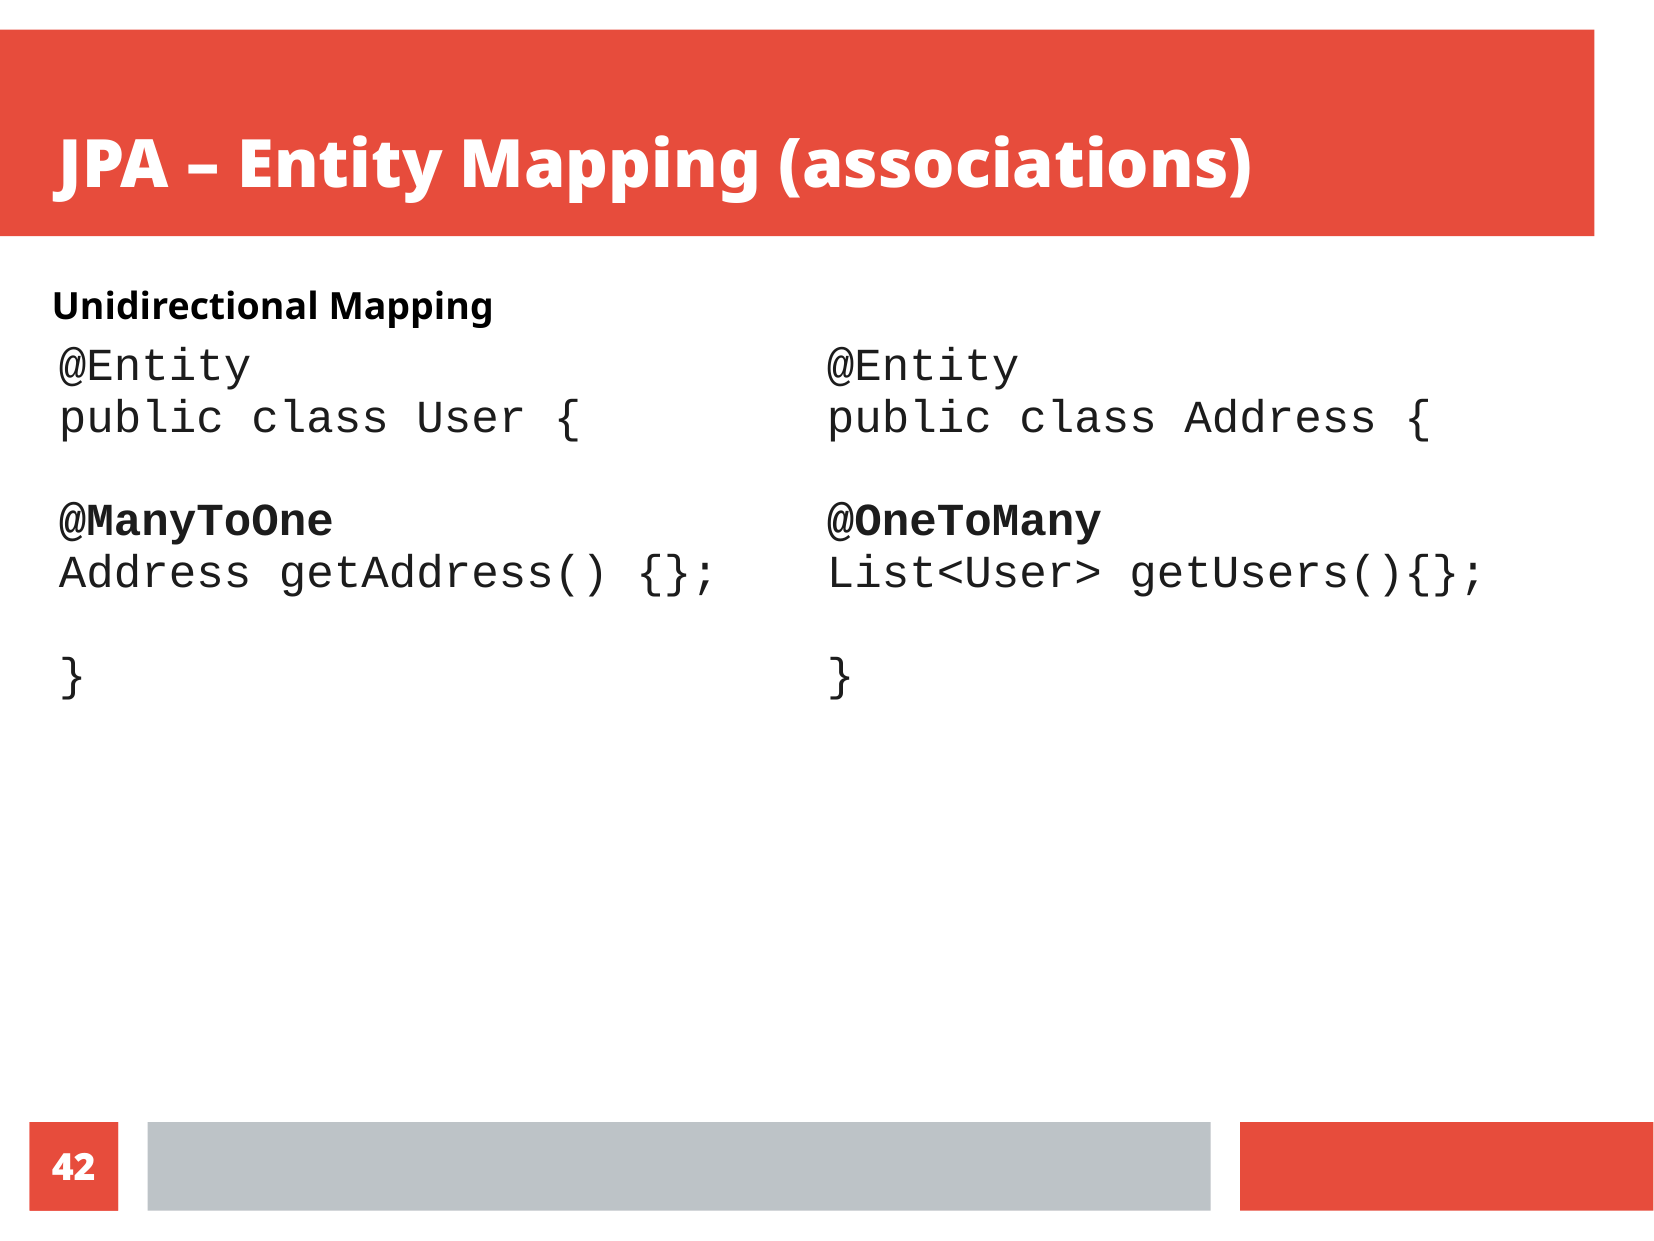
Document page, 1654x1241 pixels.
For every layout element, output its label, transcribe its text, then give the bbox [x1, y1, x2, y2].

subtitle @Entity public class User { @ManyToOne Address getAddress() {}; } [59, 342, 815, 1016]
text_box @Entity public class Address { @OneToMany List<User> getUsers(){}; } [826, 342, 1583, 981]
text_box Unidirectional Mapping [36, 272, 1596, 335]
title JPA – Entity Mapping (associations) [59, 59, 1595, 207]
